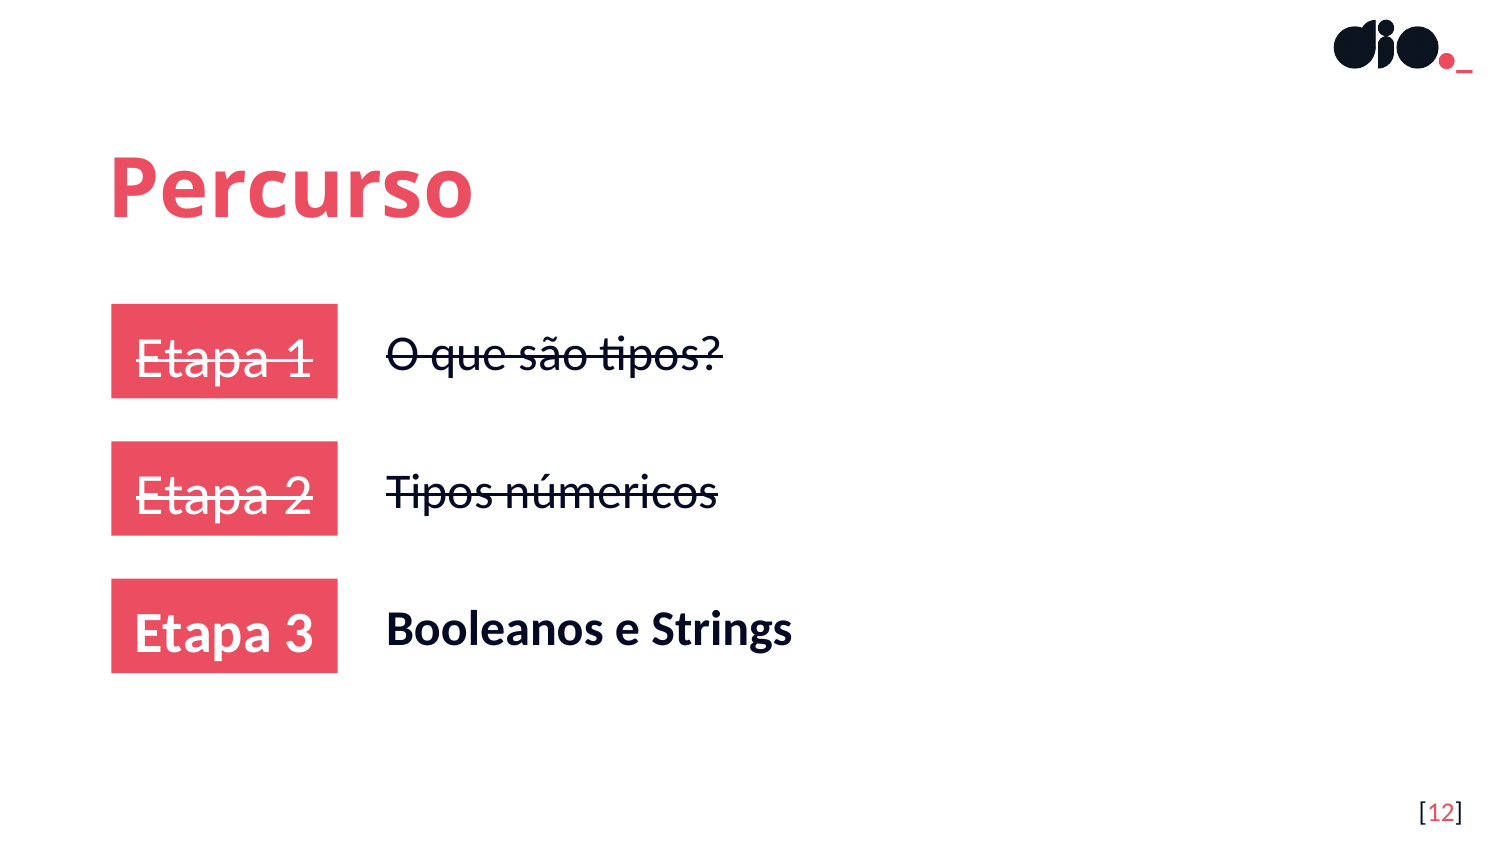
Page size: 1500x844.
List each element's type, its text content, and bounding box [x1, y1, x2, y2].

text_box [] [1403, 779, 1494, 844]
text_box O que são tipos? [371, 313, 1384, 389]
text_box Etapa 3 [111, 578, 338, 674]
text_box Tipos númericos [371, 451, 1384, 526]
text_box Etapa 2 [111, 441, 338, 536]
text_box Booleanos e Strings [371, 588, 1384, 664]
text_box Percurso [92, 104, 1309, 243]
text_box Etapa 1 [111, 303, 338, 399]
